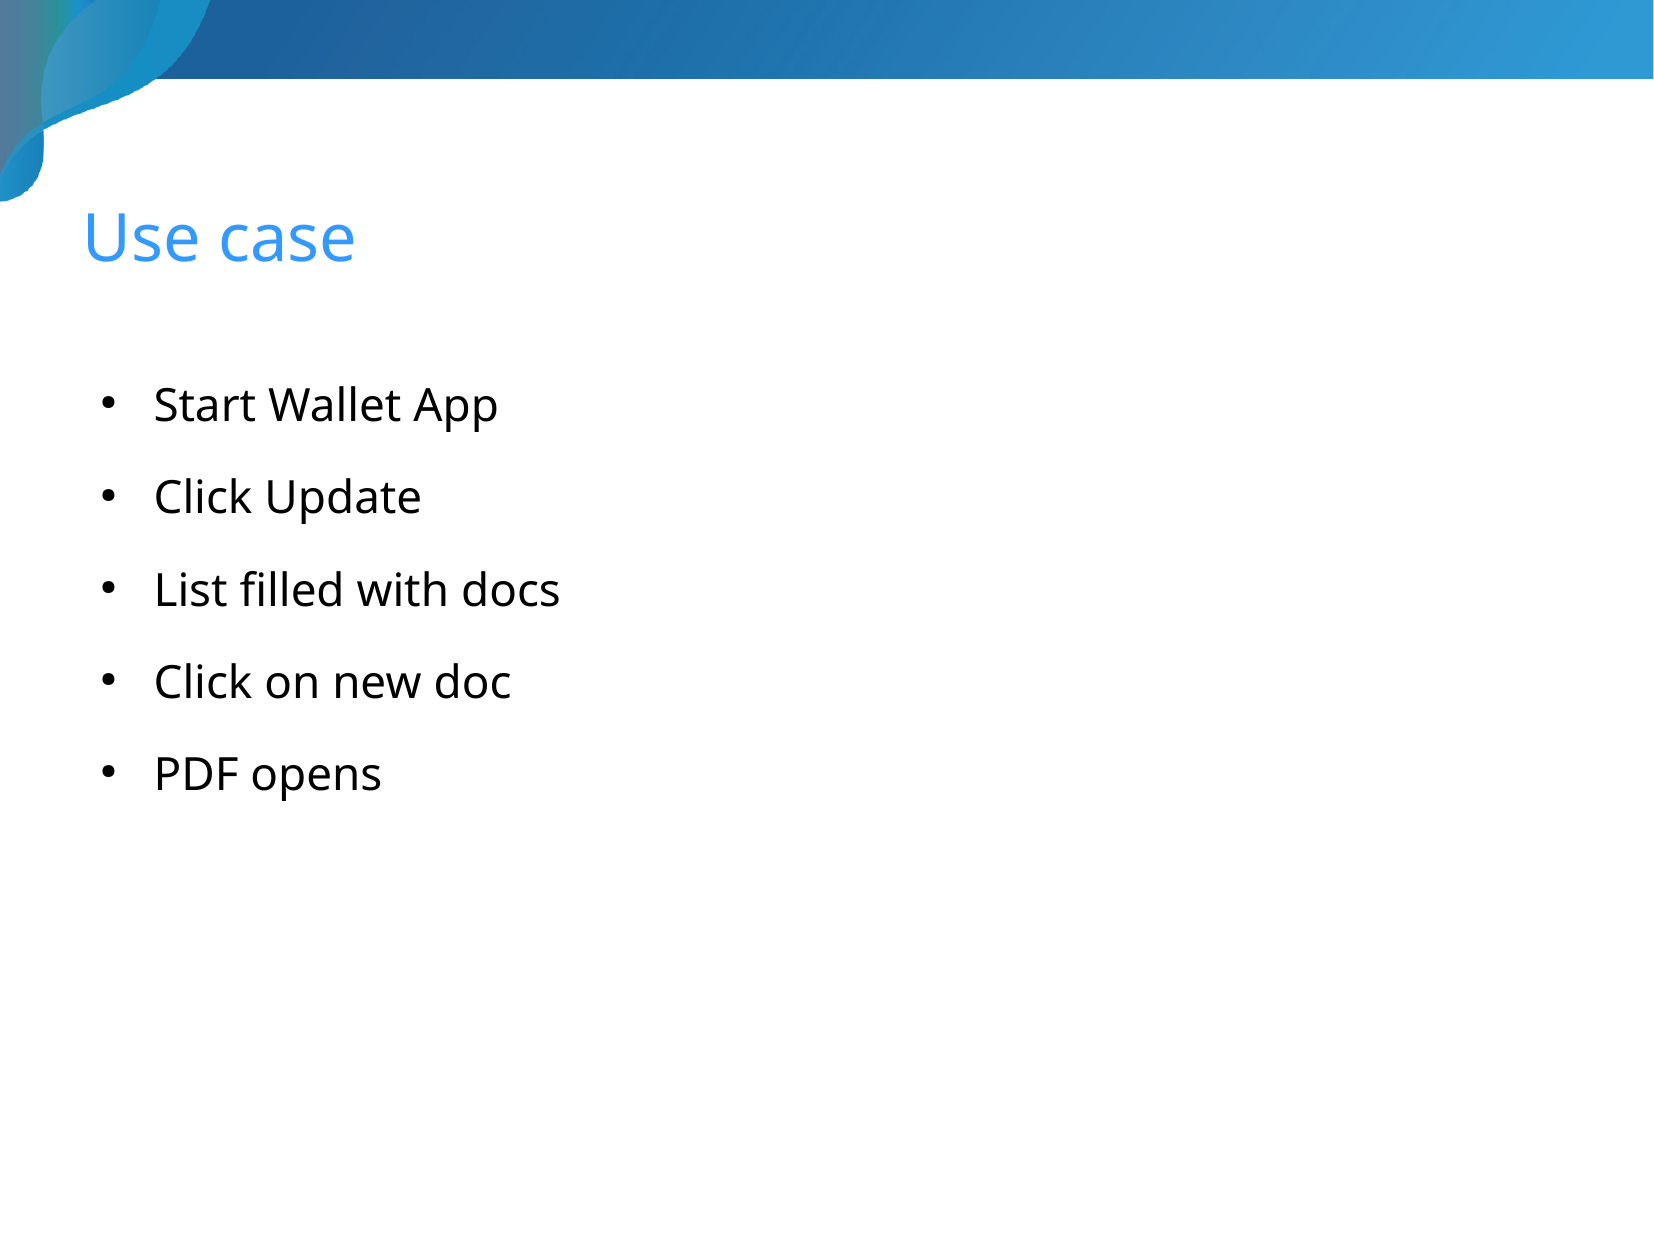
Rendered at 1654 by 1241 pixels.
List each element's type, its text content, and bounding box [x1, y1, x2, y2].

list Start Wallet App Click Update List filled with docs Click on new doc PDF opens [82, 372, 1576, 1093]
picture [0, 0, 1654, 1241]
title Use case [82, 132, 1571, 340]
